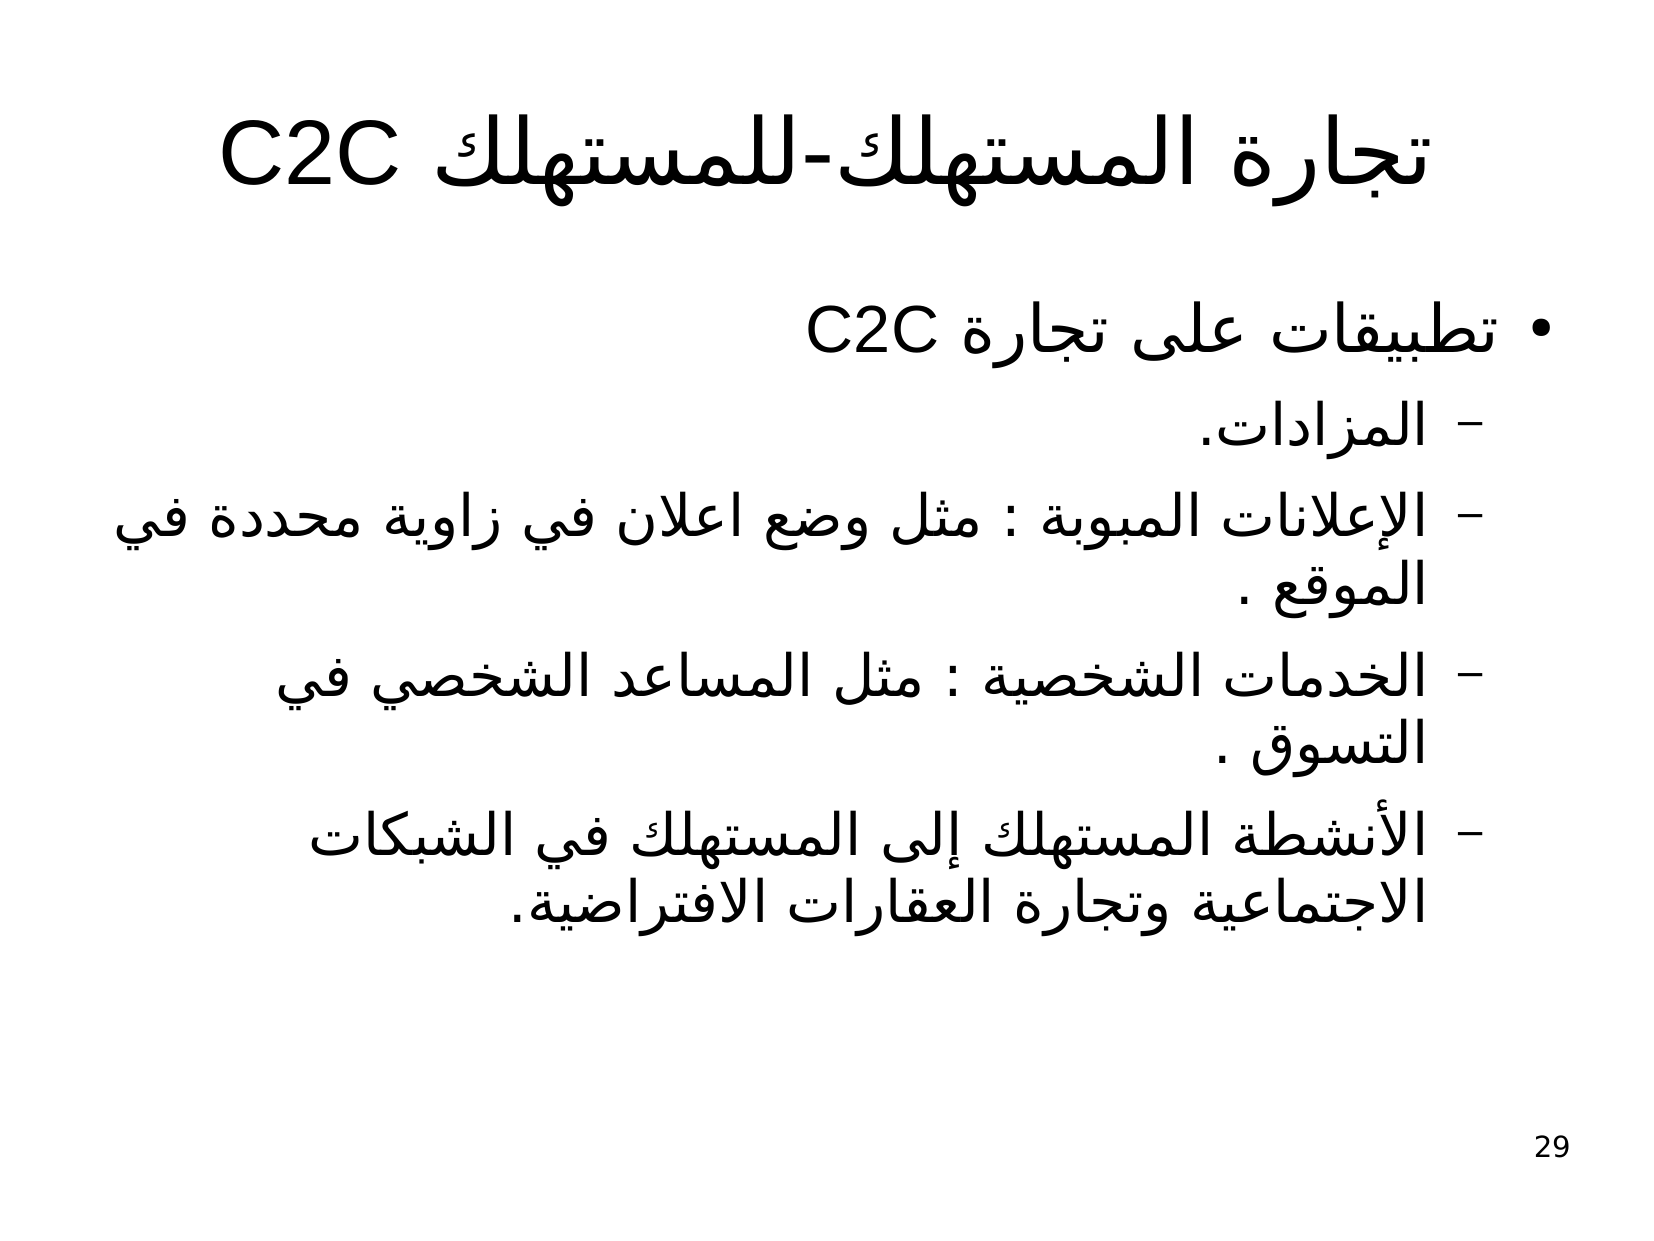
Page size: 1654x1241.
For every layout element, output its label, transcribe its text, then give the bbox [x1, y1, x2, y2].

list تطبيقات على تجارة C2C المزادات. الإعلانات المبوبة : مثل وضع اعلان في زاوية محددة في الموقع . الخدمات الشخصية : مثل المساعد الشخصي في التسوق . الأنشطة المستهلك إلى المستهلك في الشبكات الاجتماعية وتجارة العقارات الافتراضية. [82, 290, 1571, 1010]
title تجارة المستهلك-للمستهلك C2C [82, 49, 1571, 257]
